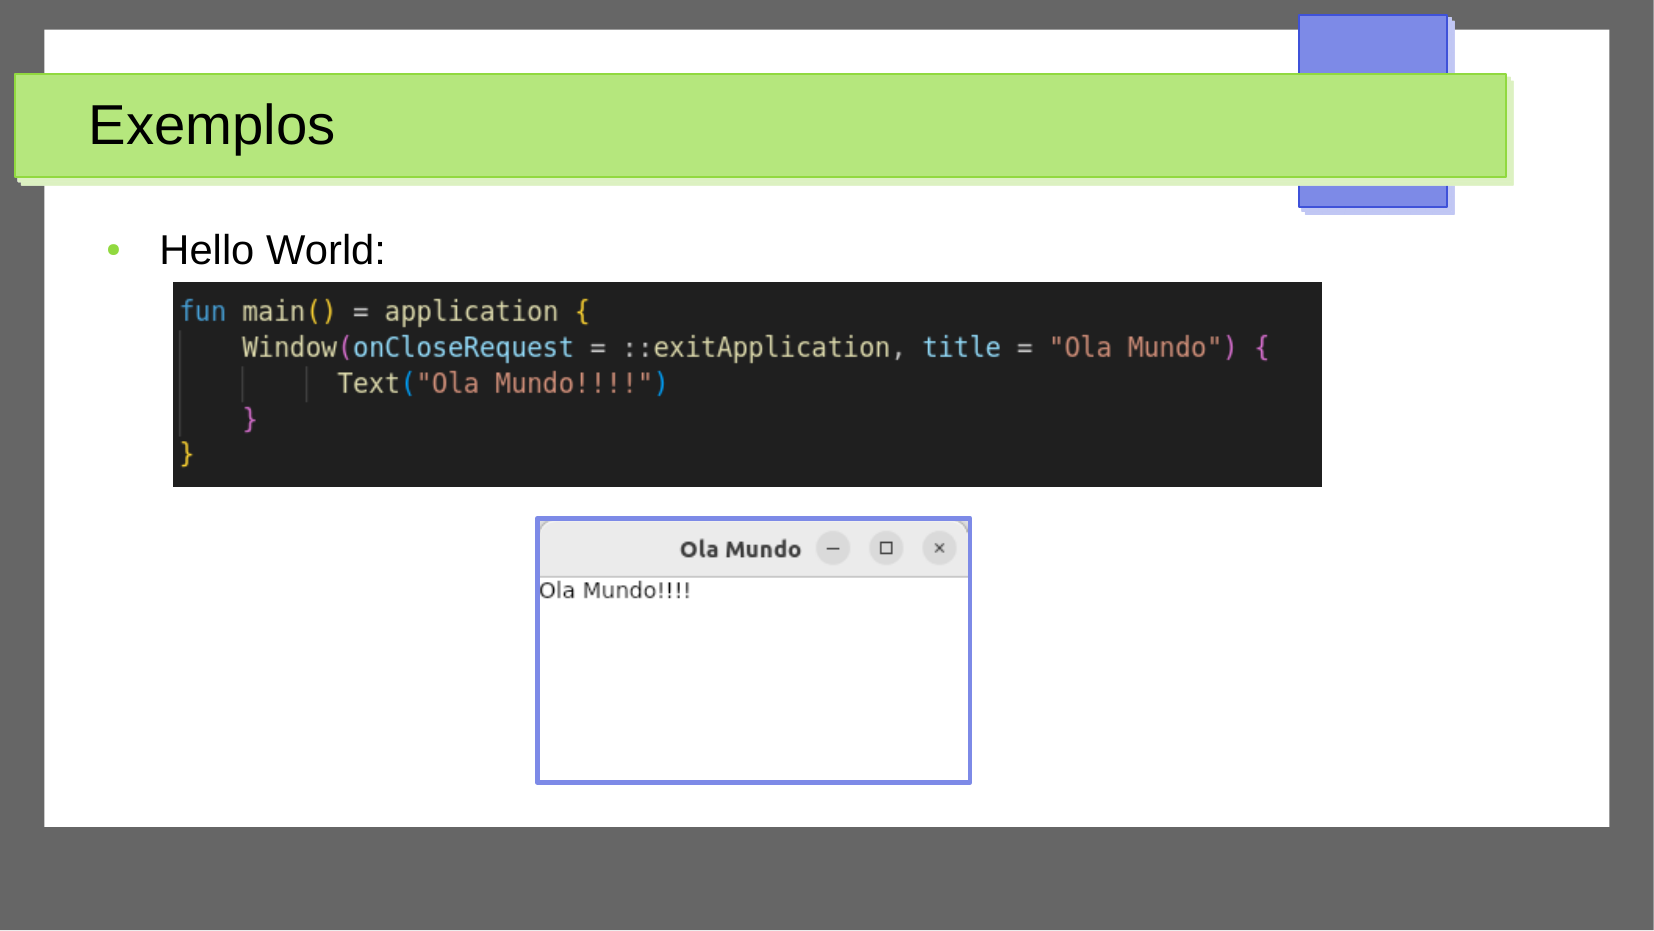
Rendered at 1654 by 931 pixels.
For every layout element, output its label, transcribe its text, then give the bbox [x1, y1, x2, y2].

picture [173, 282, 1322, 487]
list Hello World: [88, 227, 1565, 818]
picture [539, 520, 968, 780]
title Exemplos [88, 73, 1506, 178]
